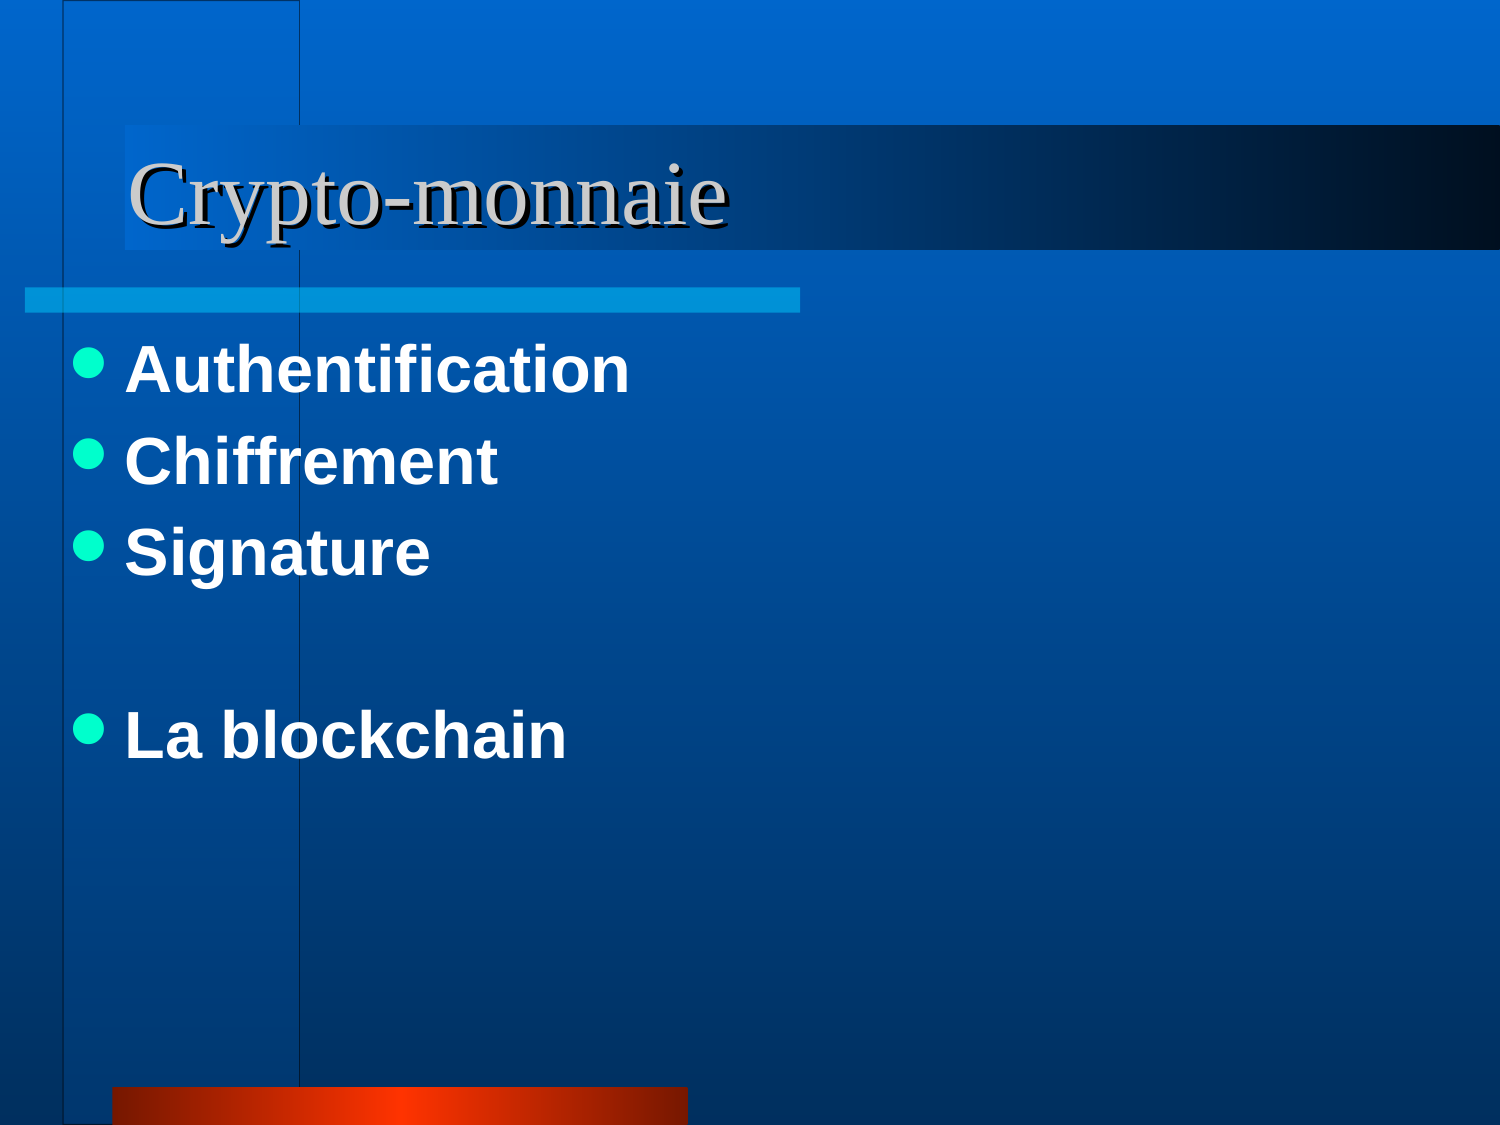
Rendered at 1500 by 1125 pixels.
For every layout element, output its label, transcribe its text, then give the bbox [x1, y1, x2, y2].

list Authentification Chiffrement Signature La blockchain [53, 324, 1418, 1029]
title Crypto-monnaie [112, 99, 1388, 288]
